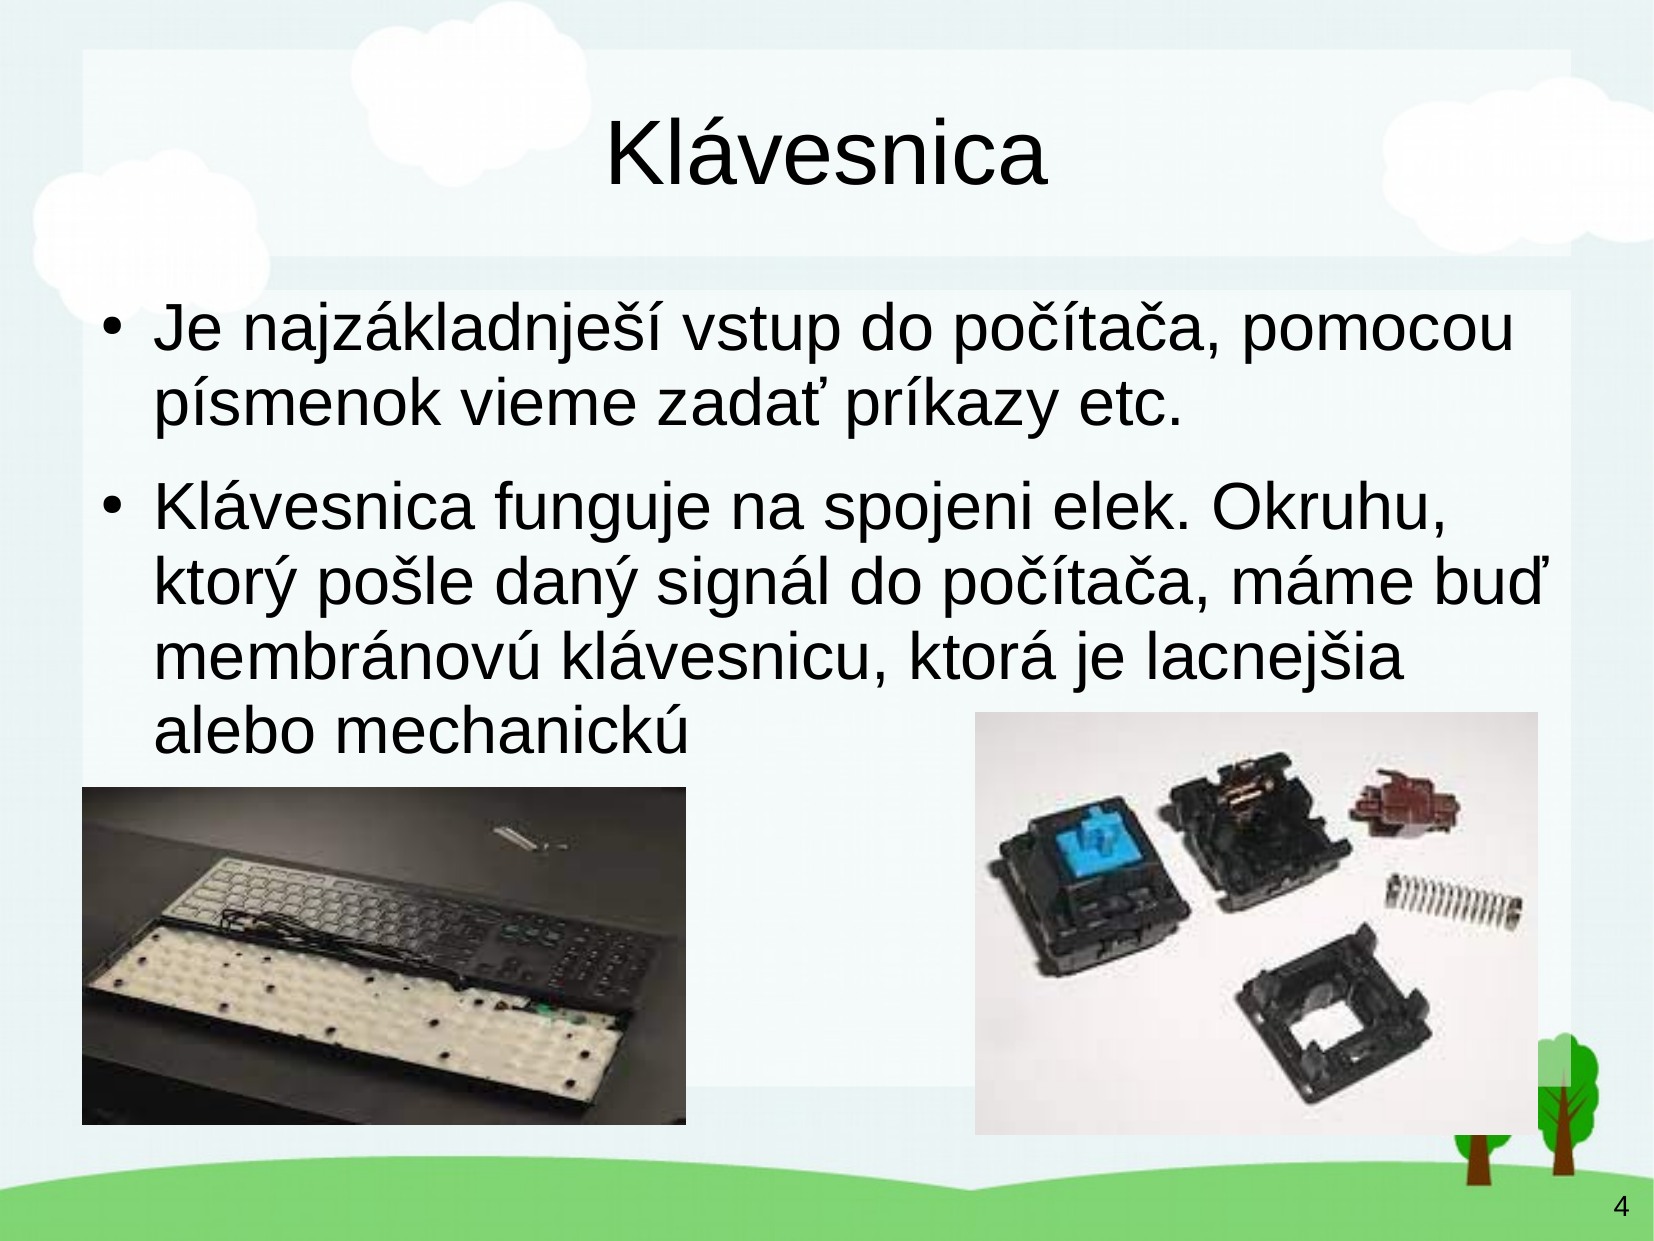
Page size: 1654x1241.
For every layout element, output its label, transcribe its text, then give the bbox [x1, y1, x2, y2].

title Klávesnica [82, 49, 1571, 257]
list Je najzákladnješí vstup do počítača, pomocou písmenok vieme zadať príkazy etc. Klávesnica funguje na spojeni elek. Okruhu, ktorý pošle daný signál do počítača, máme buď membránovú klávesnicu, ktorá je lacnejšia alebo mechanickú [82, 290, 1571, 1087]
picture [0, 0, 1654, 1241]
